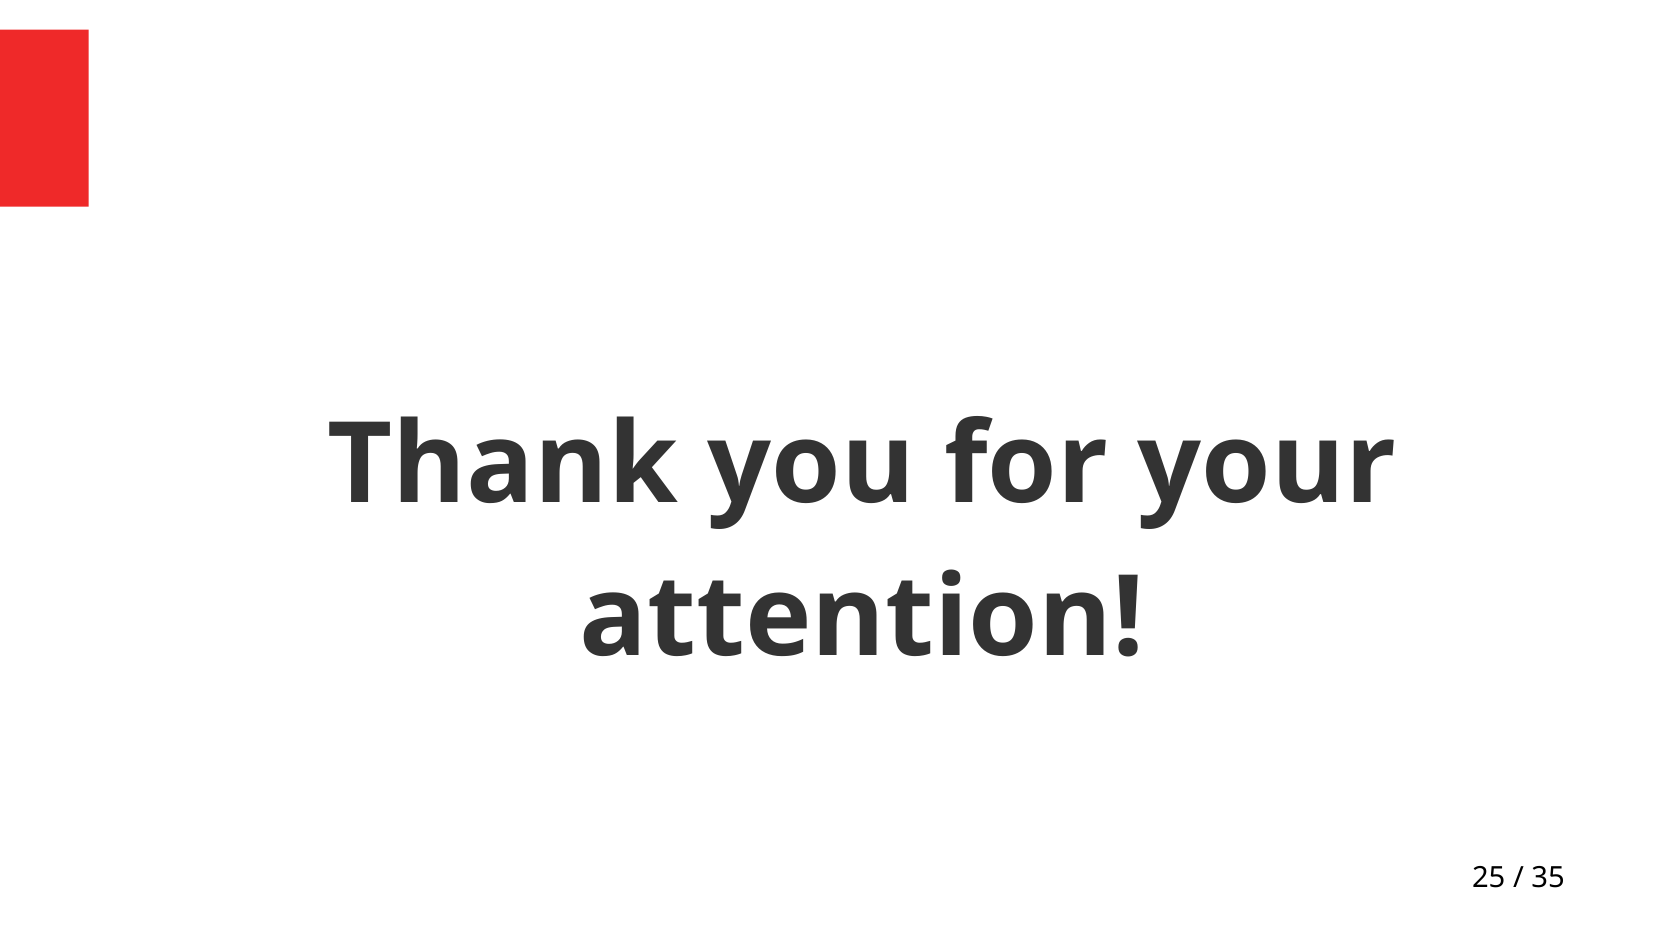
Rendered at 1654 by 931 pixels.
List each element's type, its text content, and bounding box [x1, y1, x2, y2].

list Thank you for your attention! [118, 265, 1536, 806]
